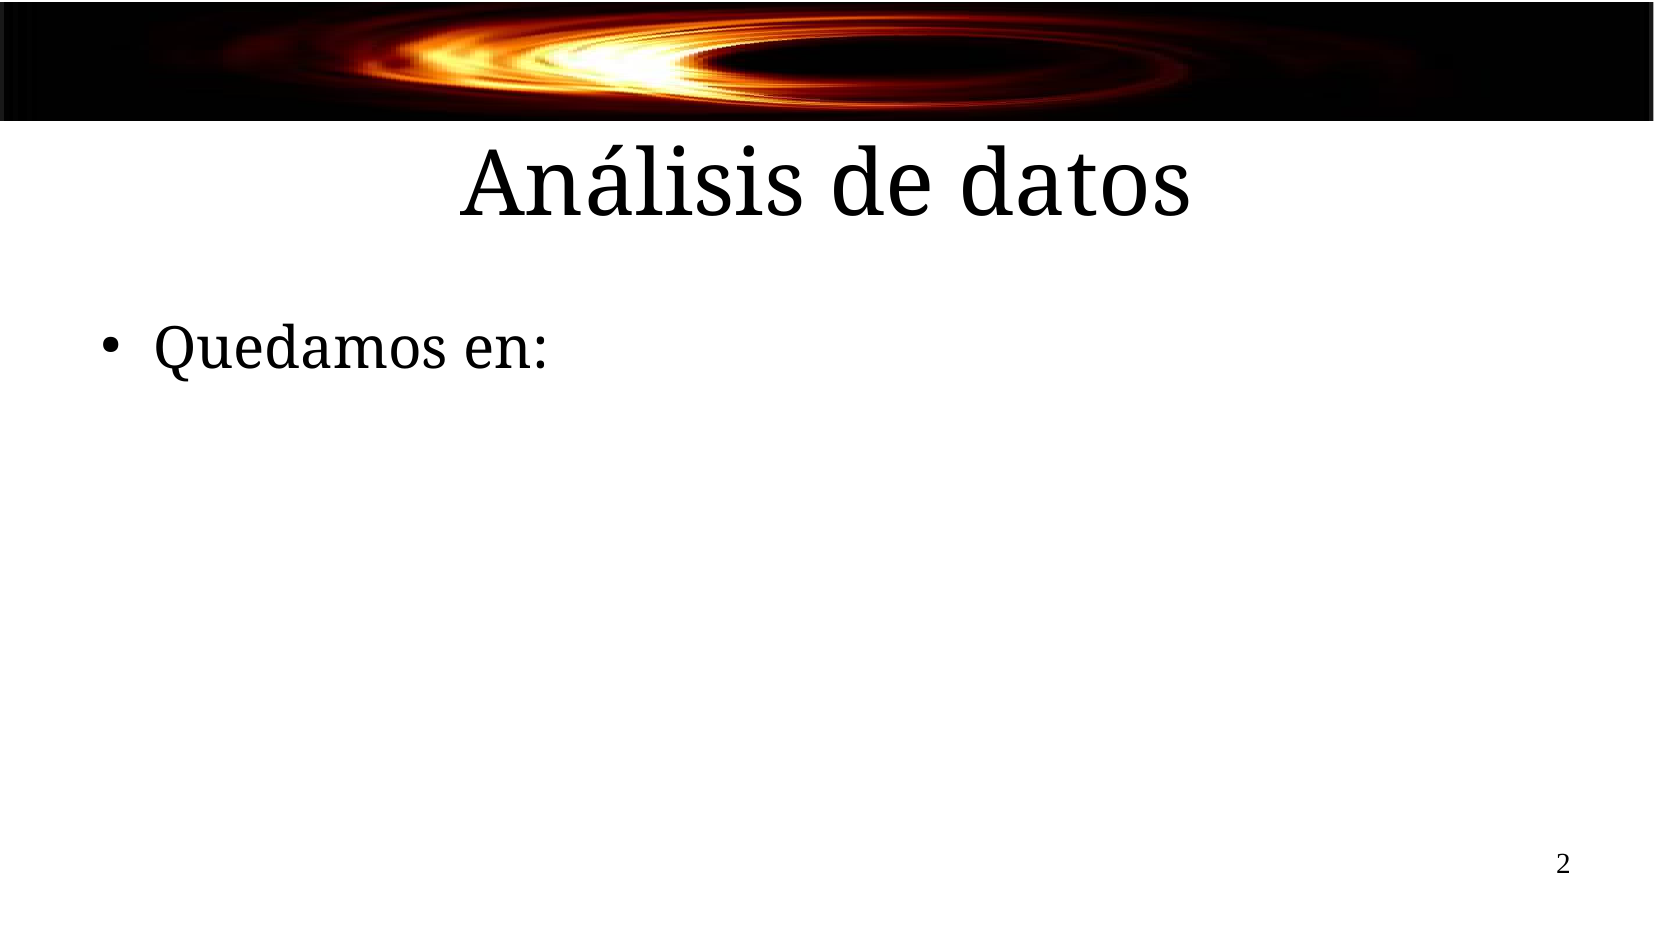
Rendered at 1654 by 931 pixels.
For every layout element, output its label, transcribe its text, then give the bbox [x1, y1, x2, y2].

list Quedamos en: [82, 306, 1571, 846]
title Análisis de datos [82, 121, 1571, 258]
picture [0, 2, 1654, 121]
